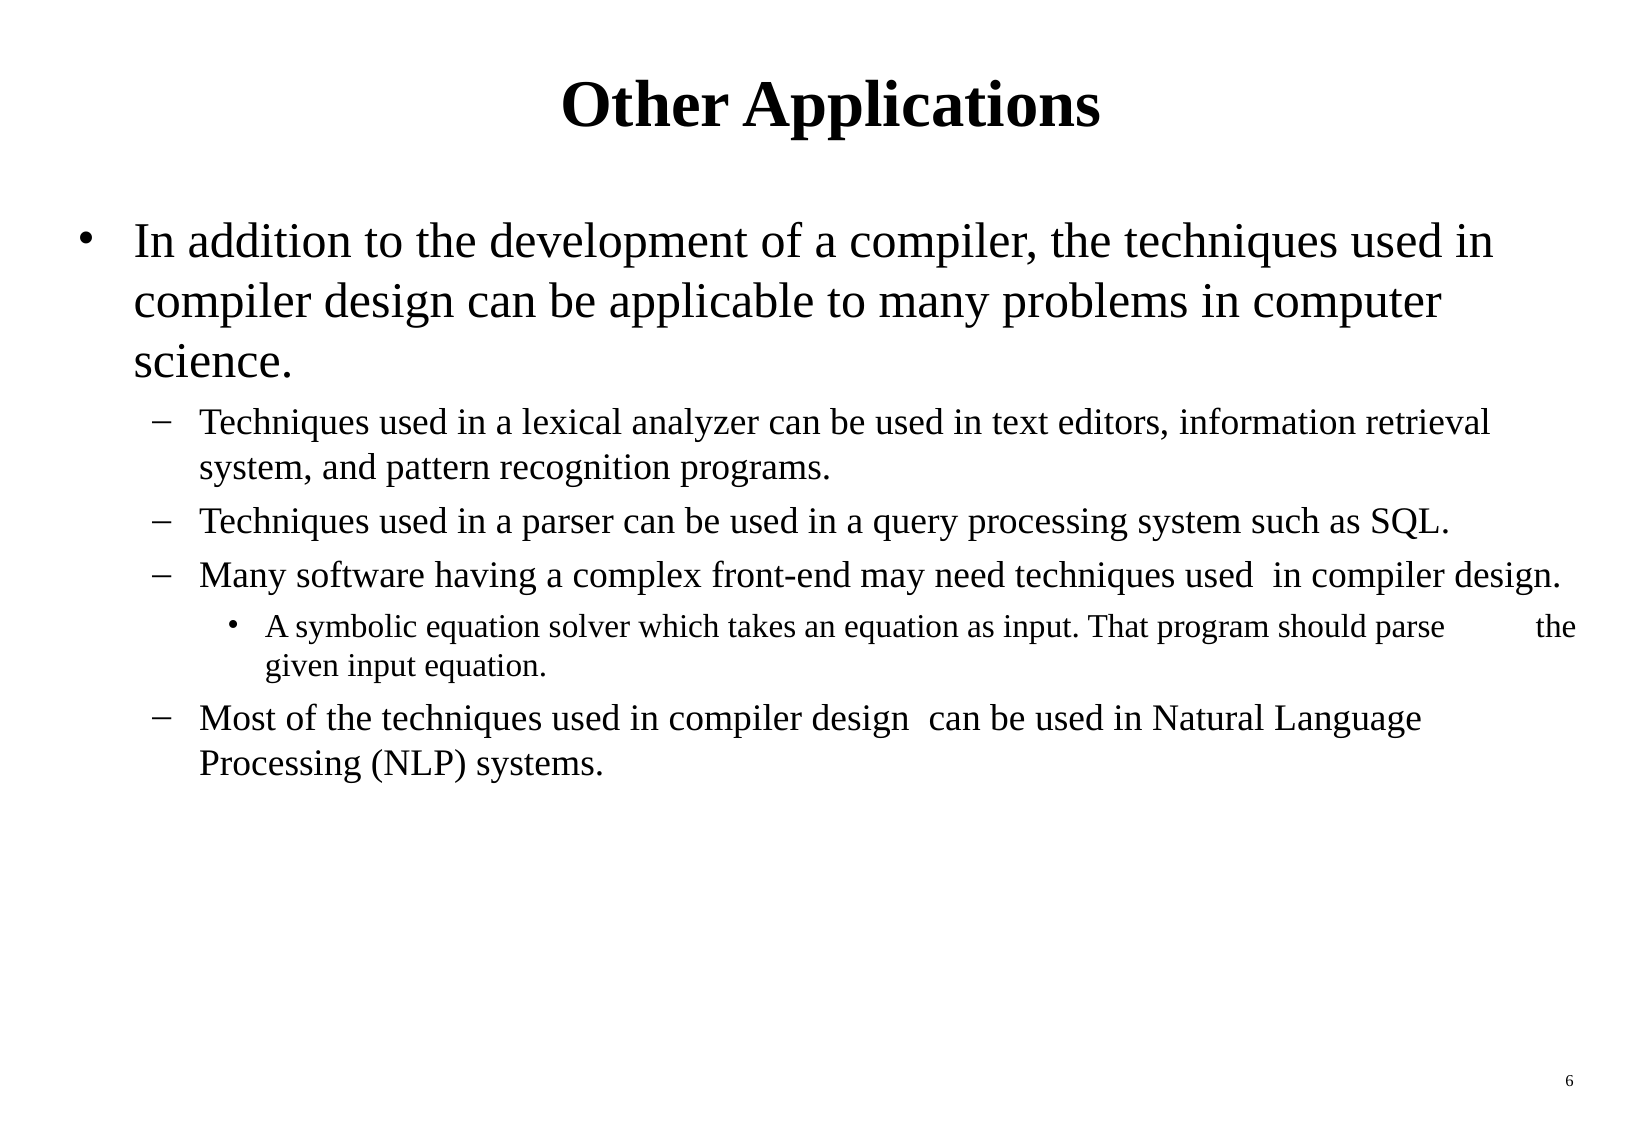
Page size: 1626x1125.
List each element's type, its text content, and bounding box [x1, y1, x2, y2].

text_box <number> [1250, 1062, 1589, 1101]
list In addition to the development of a compiler, the techniques used in compiler design can be applicable to many problems in computer science. Techniques used in a lexical analyzer can be used in text editors, information retrieval system, and pattern recognition programs. Techniques used in a parser can be used in a query processing system such as SQL. Many software having a complex front-end may need techniques used in compiler design. A symbolic equation solver which takes an equation as input. That program should parse the given input equation. Most of the techniques used in compiler design can be used in Natural Language Processing (NLP) systems. [62, 199, 1600, 1038]
title Other Applications [62, 24, 1600, 175]
